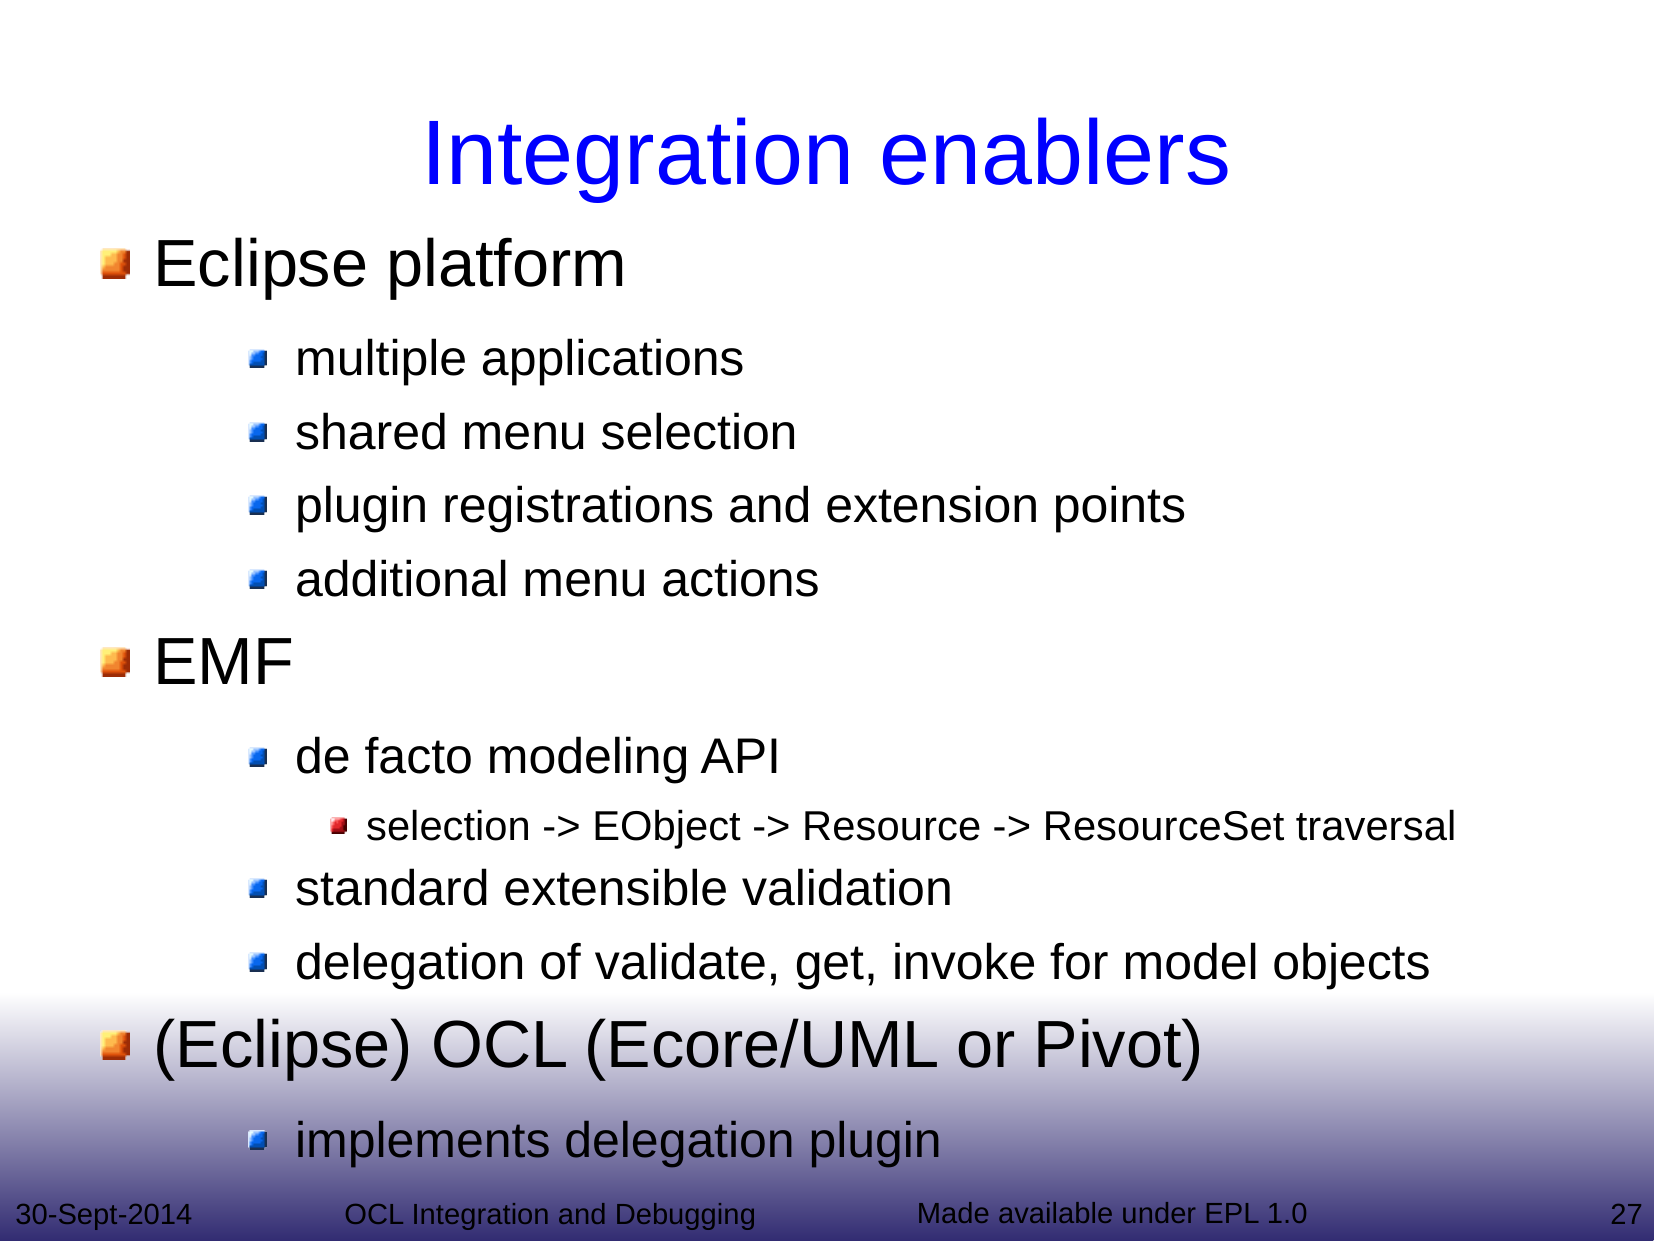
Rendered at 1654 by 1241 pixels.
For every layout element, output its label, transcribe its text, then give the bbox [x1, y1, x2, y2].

list Eclipse platform multiple applications shared menu selection plugin registrations and extension points additional menu actions EMF de facto modeling API selection -> EObject -> Resource -> ResourceSet traversal standard extensible validation delegation of validate, get, invoke for model objects (Eclipse) OCL (Ecore/UML or Pivot) implements delegation plugin [82, 226, 1571, 1168]
title Integration enablers [82, 49, 1571, 226]
